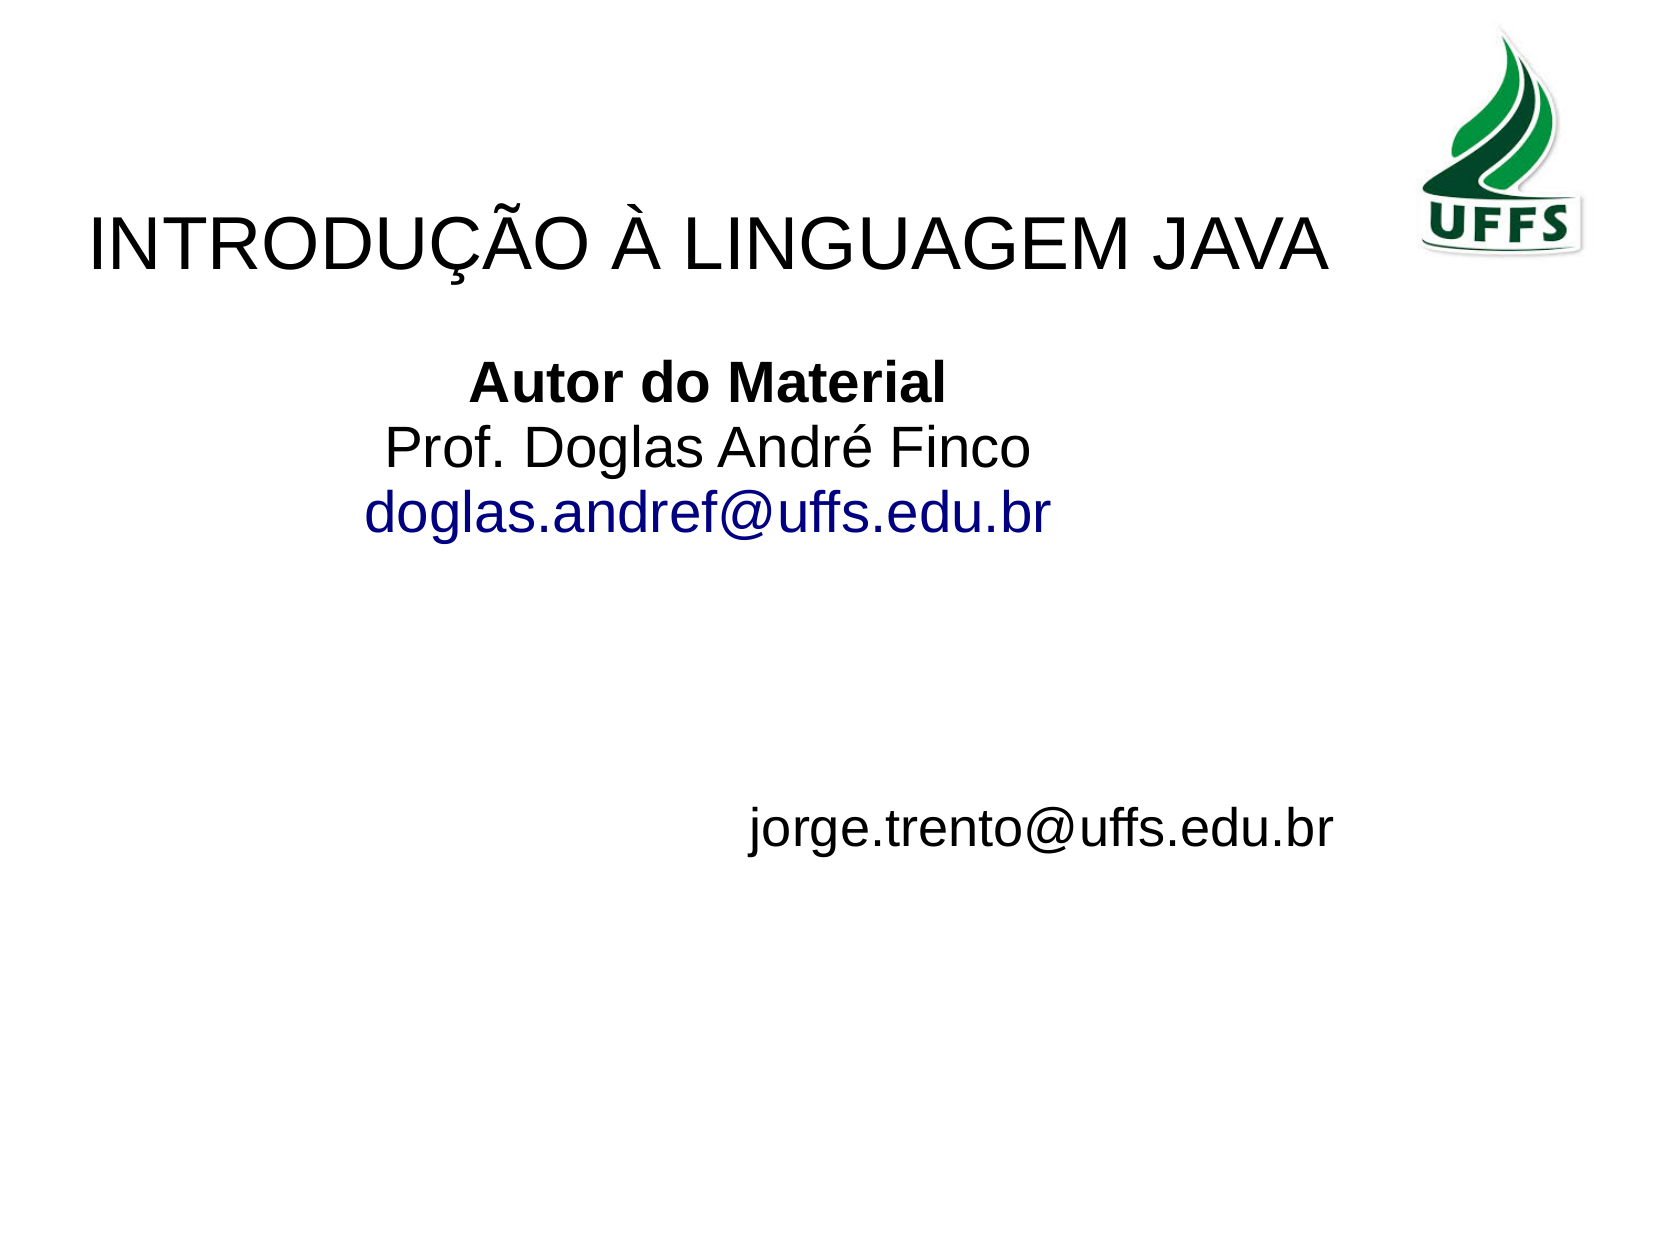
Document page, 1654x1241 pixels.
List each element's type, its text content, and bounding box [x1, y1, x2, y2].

subtitle INTRODUÇÃO À LINGUAGEM JAVA Autor do Material Prof. Doglas André Finco doglas.andref@uffs.edu.br jorge.trento@uffs.edu.br [82, 49, 1335, 1010]
picture [1381, 20, 1624, 272]
